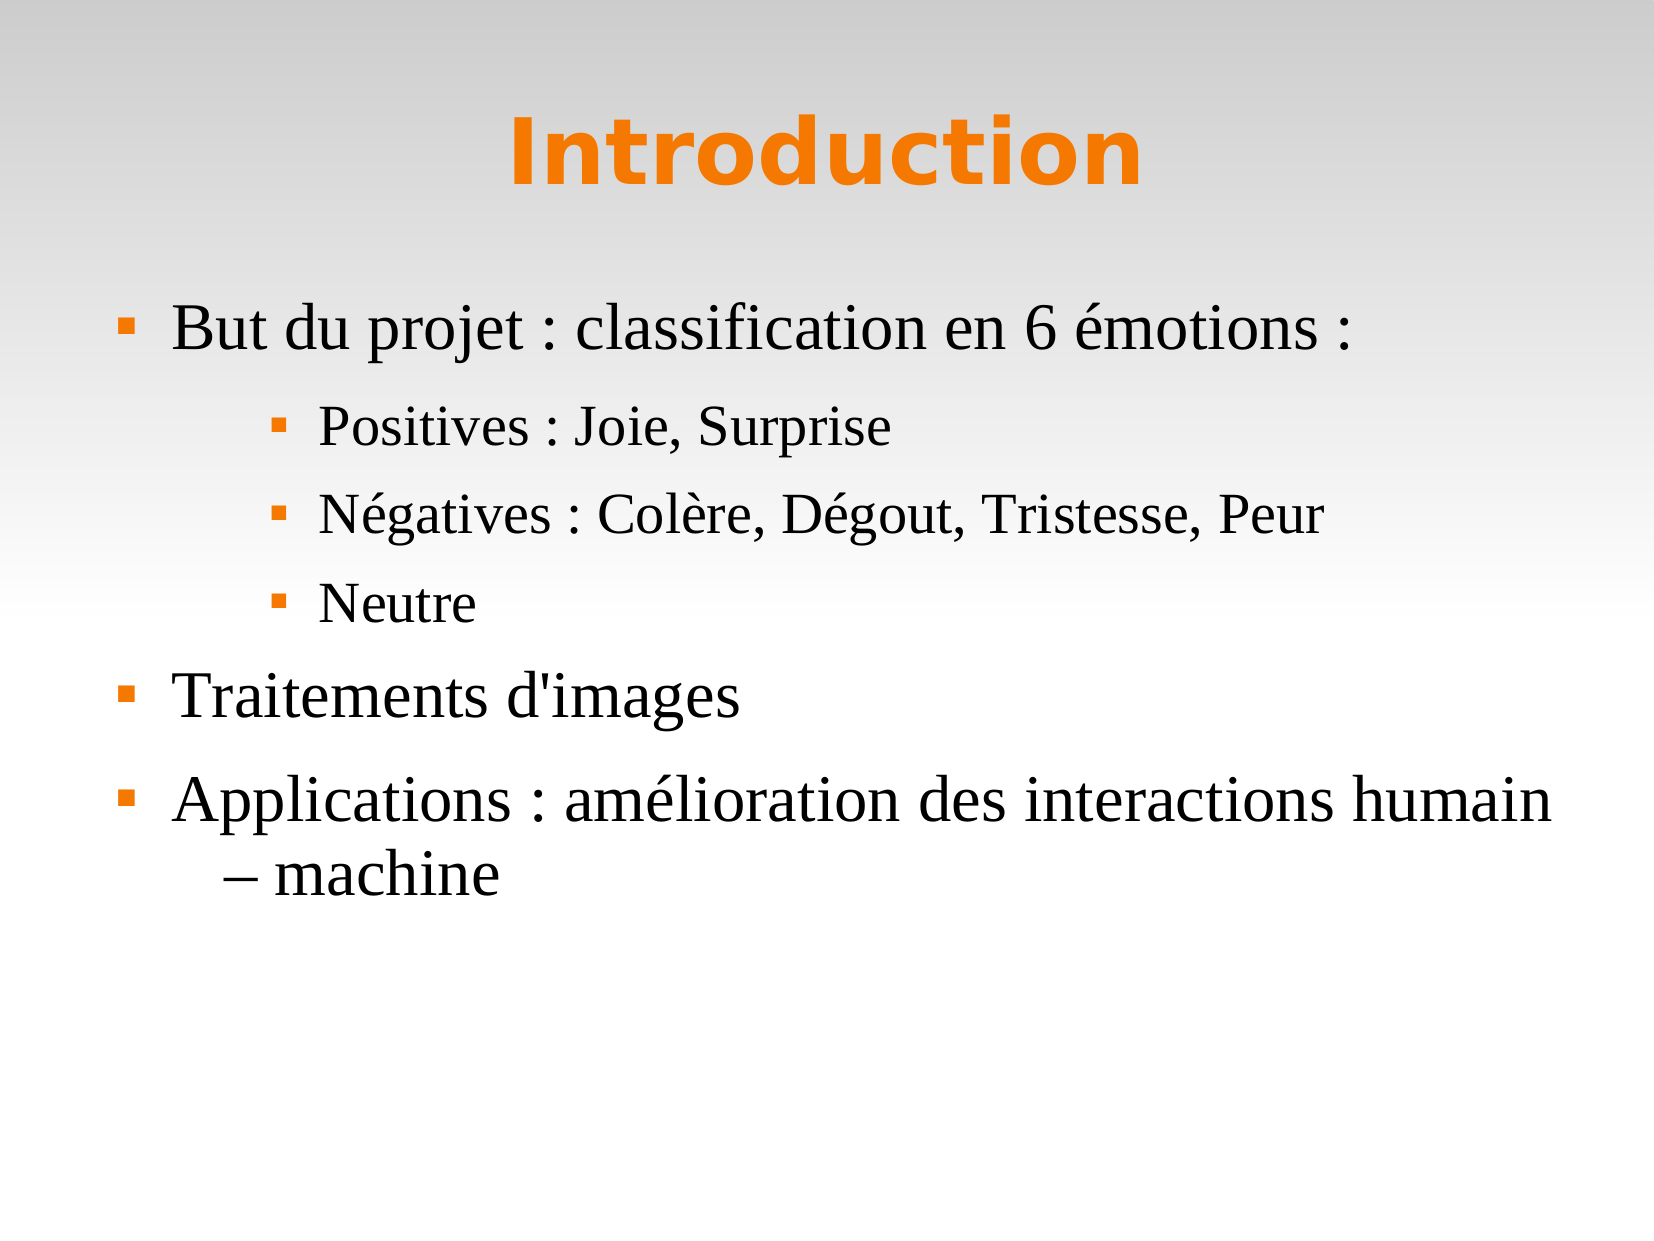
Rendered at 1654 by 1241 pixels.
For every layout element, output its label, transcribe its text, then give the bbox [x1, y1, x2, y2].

title Introduction [82, 56, 1571, 250]
list But du projet : classification en 6 émotions : Positives : Joie, Surprise Négatives : Colère, Dégout, Tristesse, Peur Neutre Traitements d'images Applications : amélioration des interactions humain – machine [82, 290, 1571, 1094]
